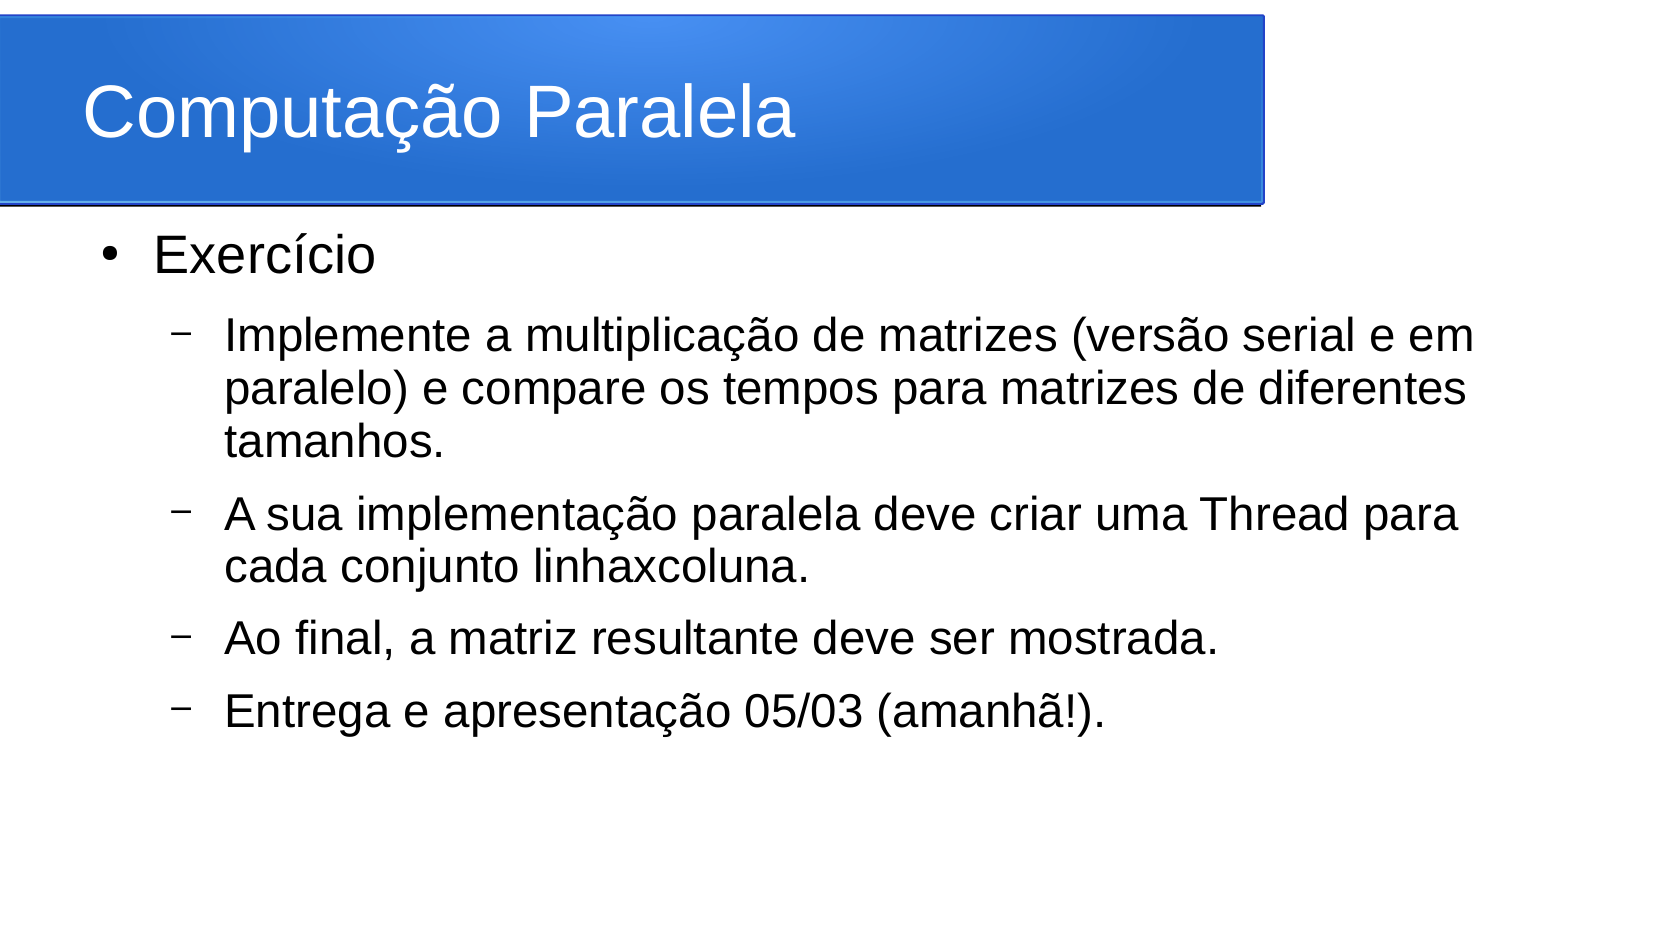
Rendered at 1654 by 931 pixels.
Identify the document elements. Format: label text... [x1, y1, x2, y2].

title Computação Paralela [82, 35, 1235, 189]
list Exercício Implemente a multiplicação de matrizes (versão serial e em paralelo) e compare os tempos para matrizes de diferentes tamanhos. A sua implementação paralela deve criar uma Thread para cada conjunto linhaxcoluna. Ao final, a matriz resultante deve ser mostrada. Entrega e apresentação 05/03 (amanhã!). [82, 224, 1571, 764]
